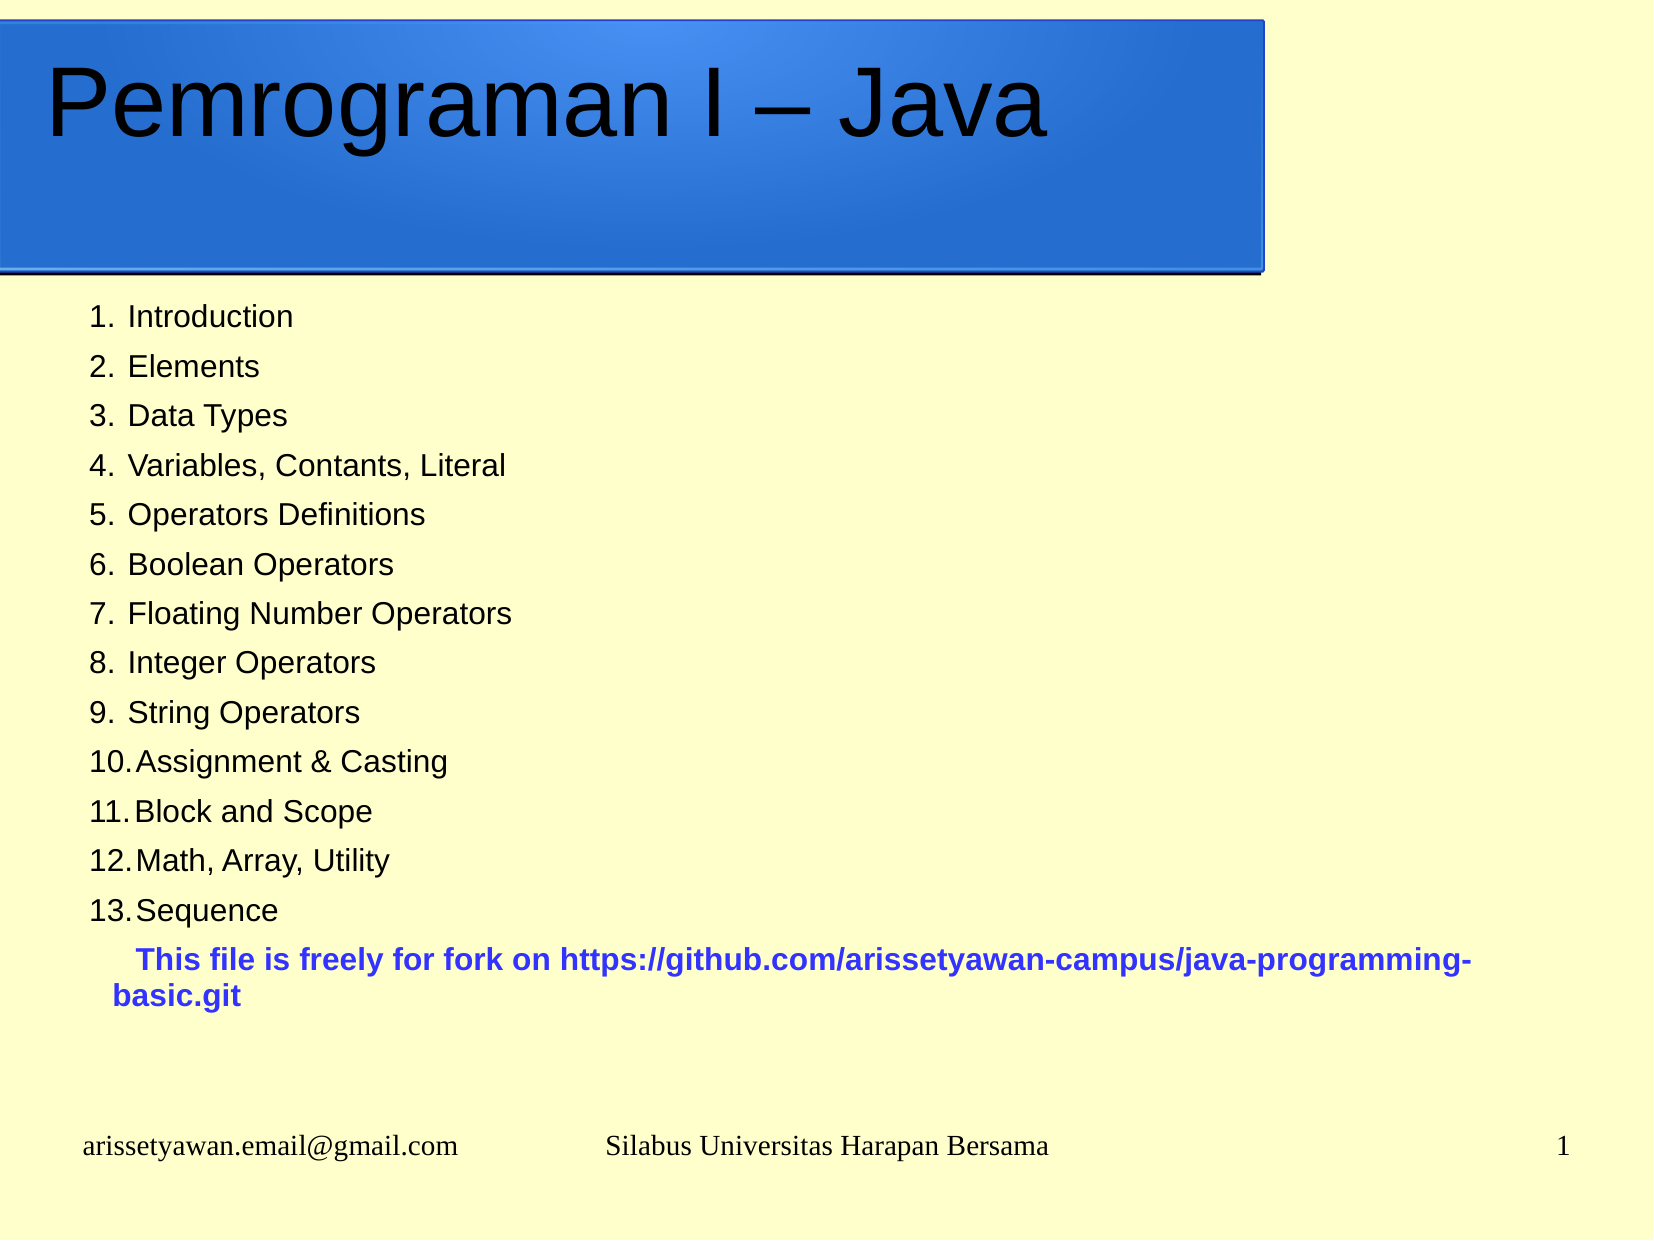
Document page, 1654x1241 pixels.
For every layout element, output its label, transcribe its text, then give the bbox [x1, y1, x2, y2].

list Introduction Elements Data Types Variables, Contants, Literal Operators Definitions Boolean Operators Floating Number Operators Integer Operators String Operators Assignment & Casting Block and Scope Math, Array, Utility Sequence This file is freely for fork on https://github.com/arissetyawan-campus/java-programming-basic.git [82, 299, 1571, 1019]
title Pemrograman I – Java [44, 46, 1260, 381]
